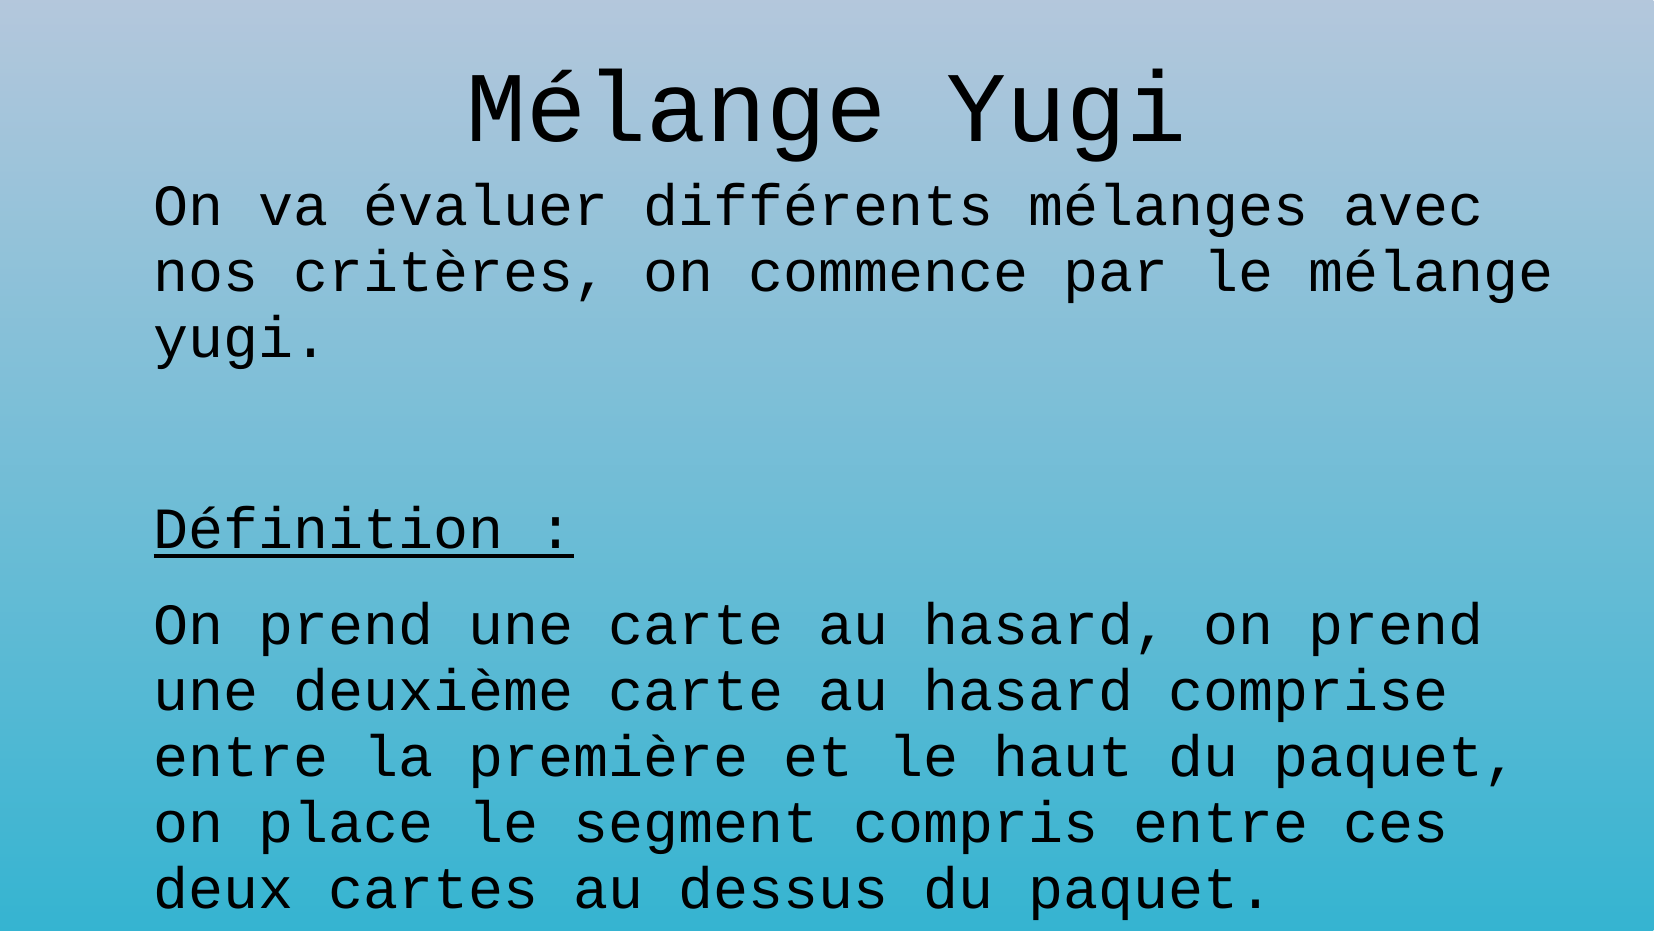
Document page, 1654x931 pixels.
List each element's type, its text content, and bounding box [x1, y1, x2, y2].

title Mélange Yugi [82, 37, 1571, 177]
list On va évaluer différents mélanges avec nos critères, on commence par le mélange yugi. Définition : On prend une carte au hasard, on prend une deuxième carte au hasard comprise entre la première et le haut du paquet, on place le segment compris entre ces deux cartes au dessus du paquet. [82, 177, 1571, 717]
